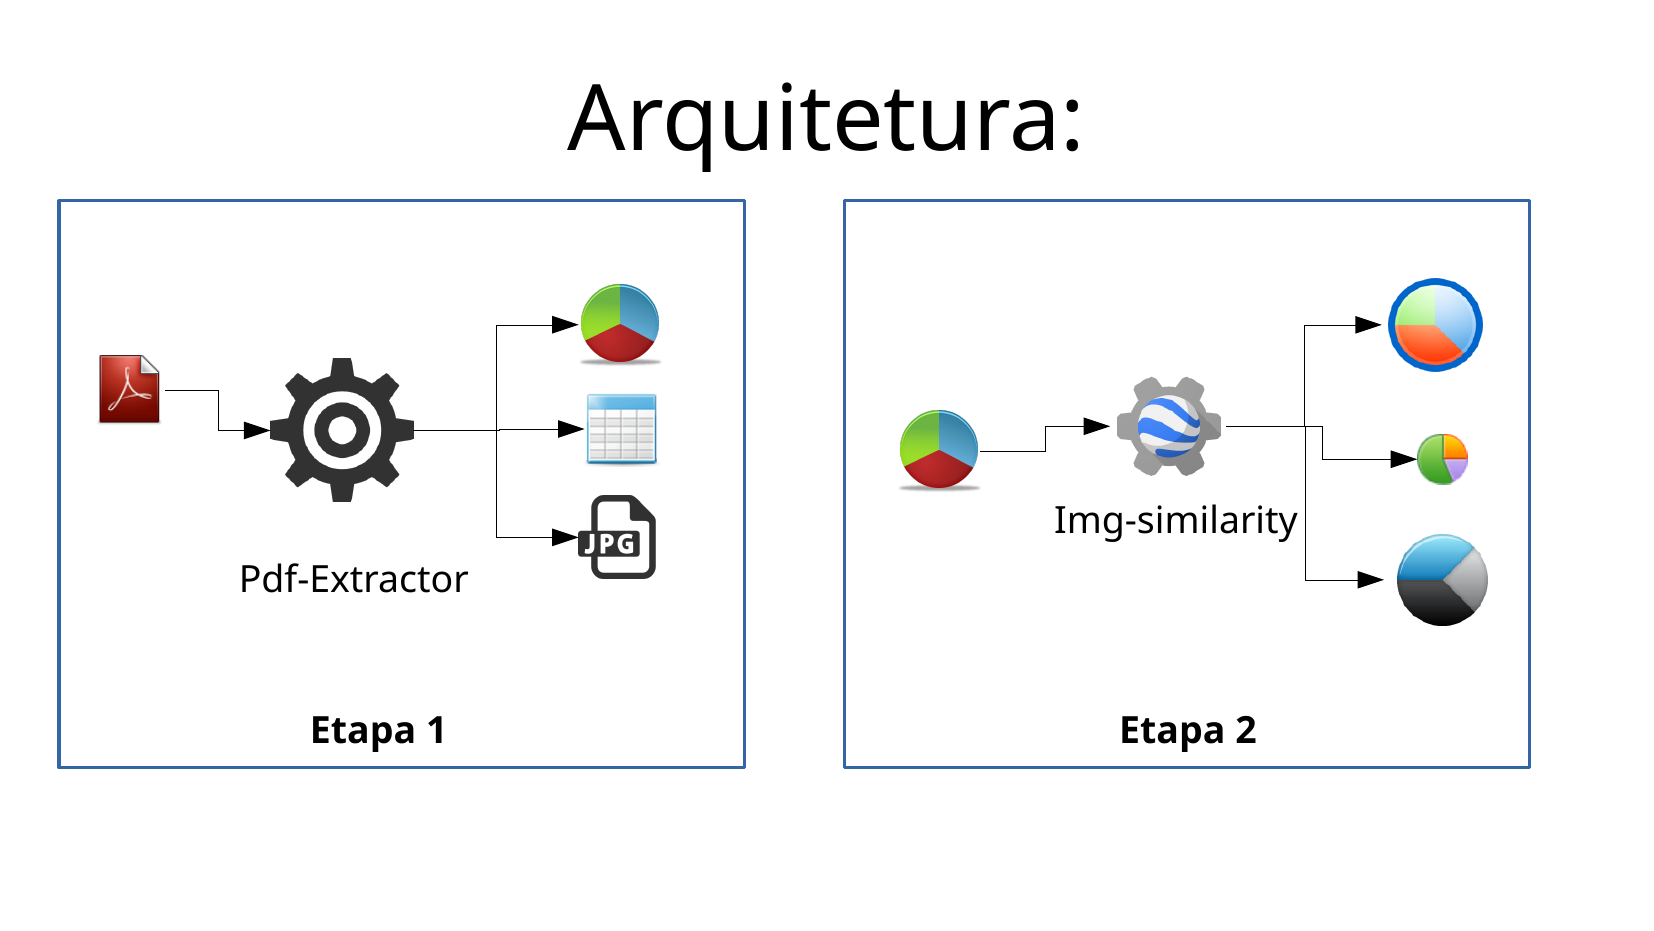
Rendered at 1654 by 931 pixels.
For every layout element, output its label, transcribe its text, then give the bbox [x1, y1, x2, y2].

picture [1384, 521, 1501, 638]
picture [1381, 271, 1489, 378]
title Arquitetura: [82, 37, 1571, 193]
text_box Pdf-Extractor [224, 545, 481, 603]
picture [1417, 434, 1468, 485]
text_box Etapa 1 [295, 696, 459, 754]
picture [578, 495, 662, 579]
picture [584, 391, 660, 467]
text_box Etapa 2 [1104, 696, 1268, 754]
picture [270, 358, 414, 502]
picture [578, 283, 662, 367]
text_box Img-similarity [1039, 486, 1300, 544]
picture [94, 354, 166, 426]
picture [1110, 368, 1227, 485]
picture [897, 409, 981, 493]
